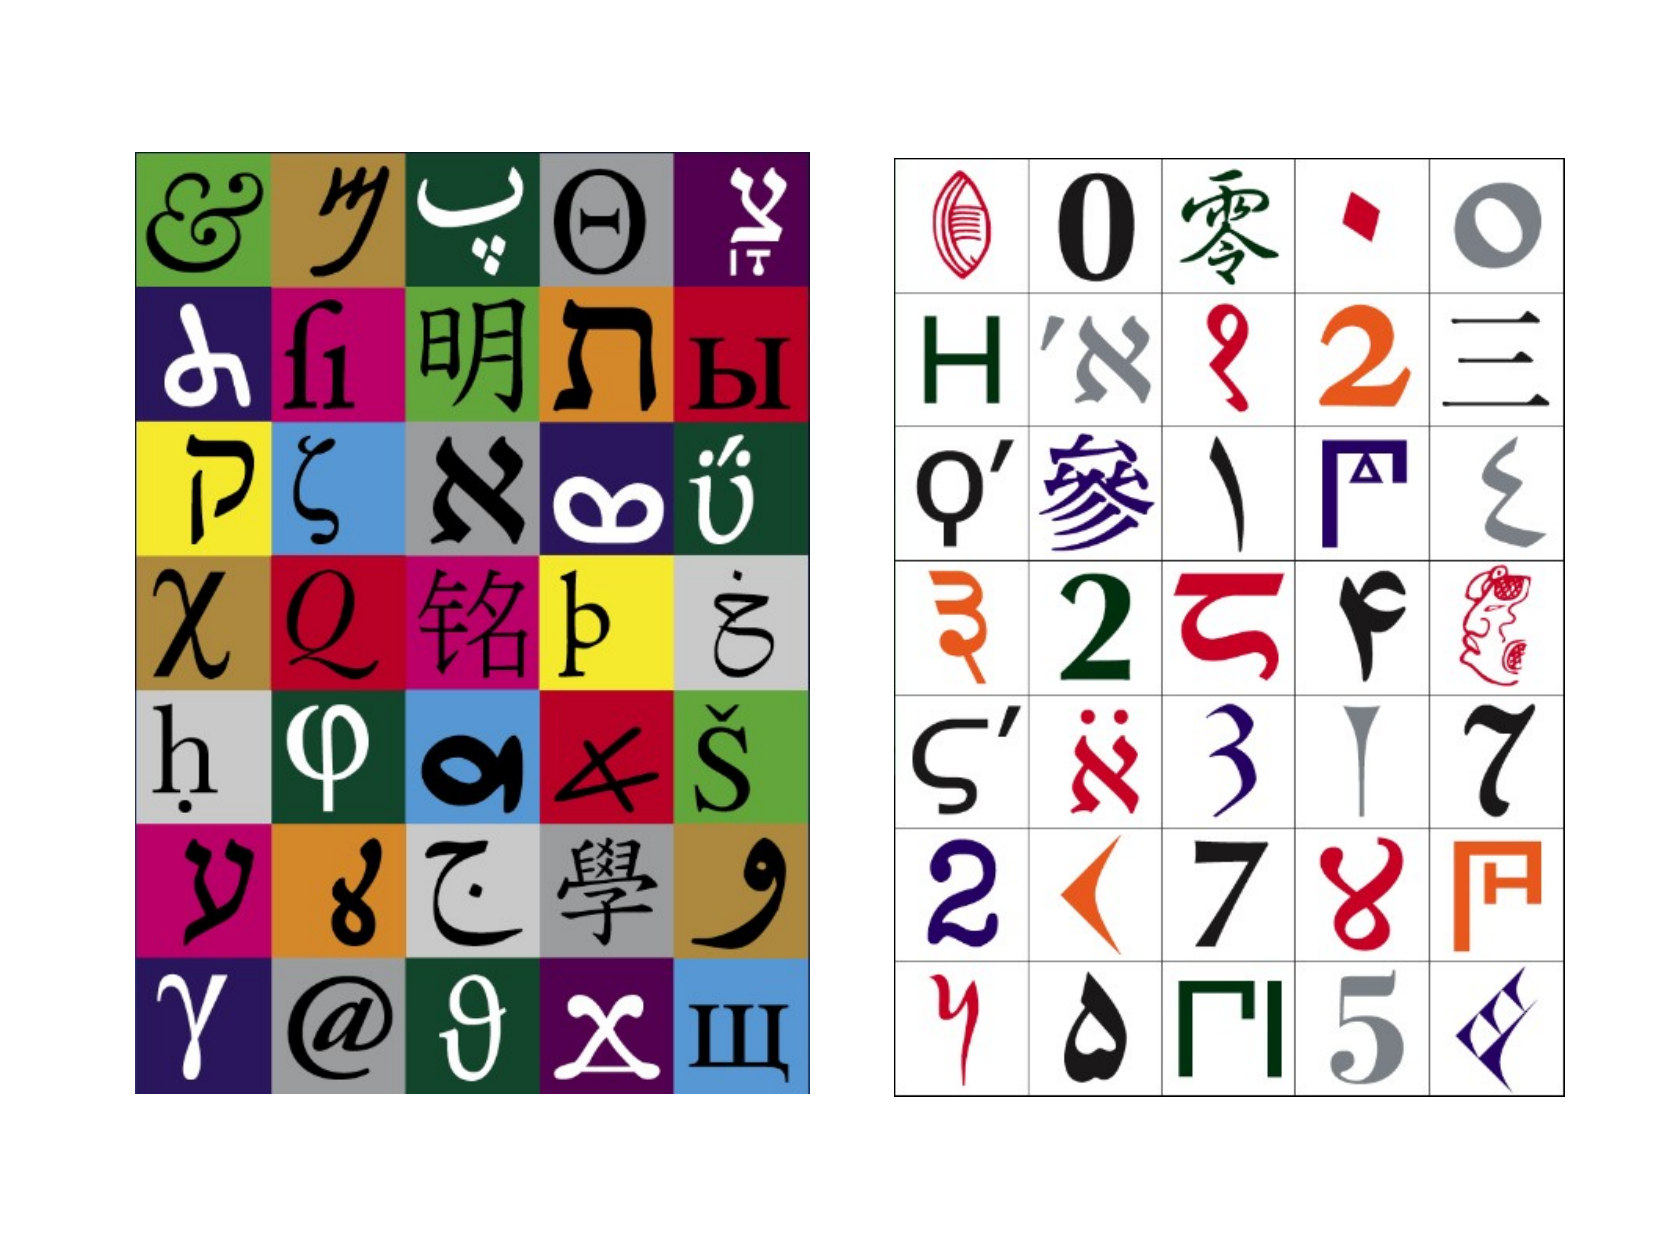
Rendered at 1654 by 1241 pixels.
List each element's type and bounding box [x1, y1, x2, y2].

picture [135, 152, 810, 1094]
picture [894, 158, 1565, 1097]
